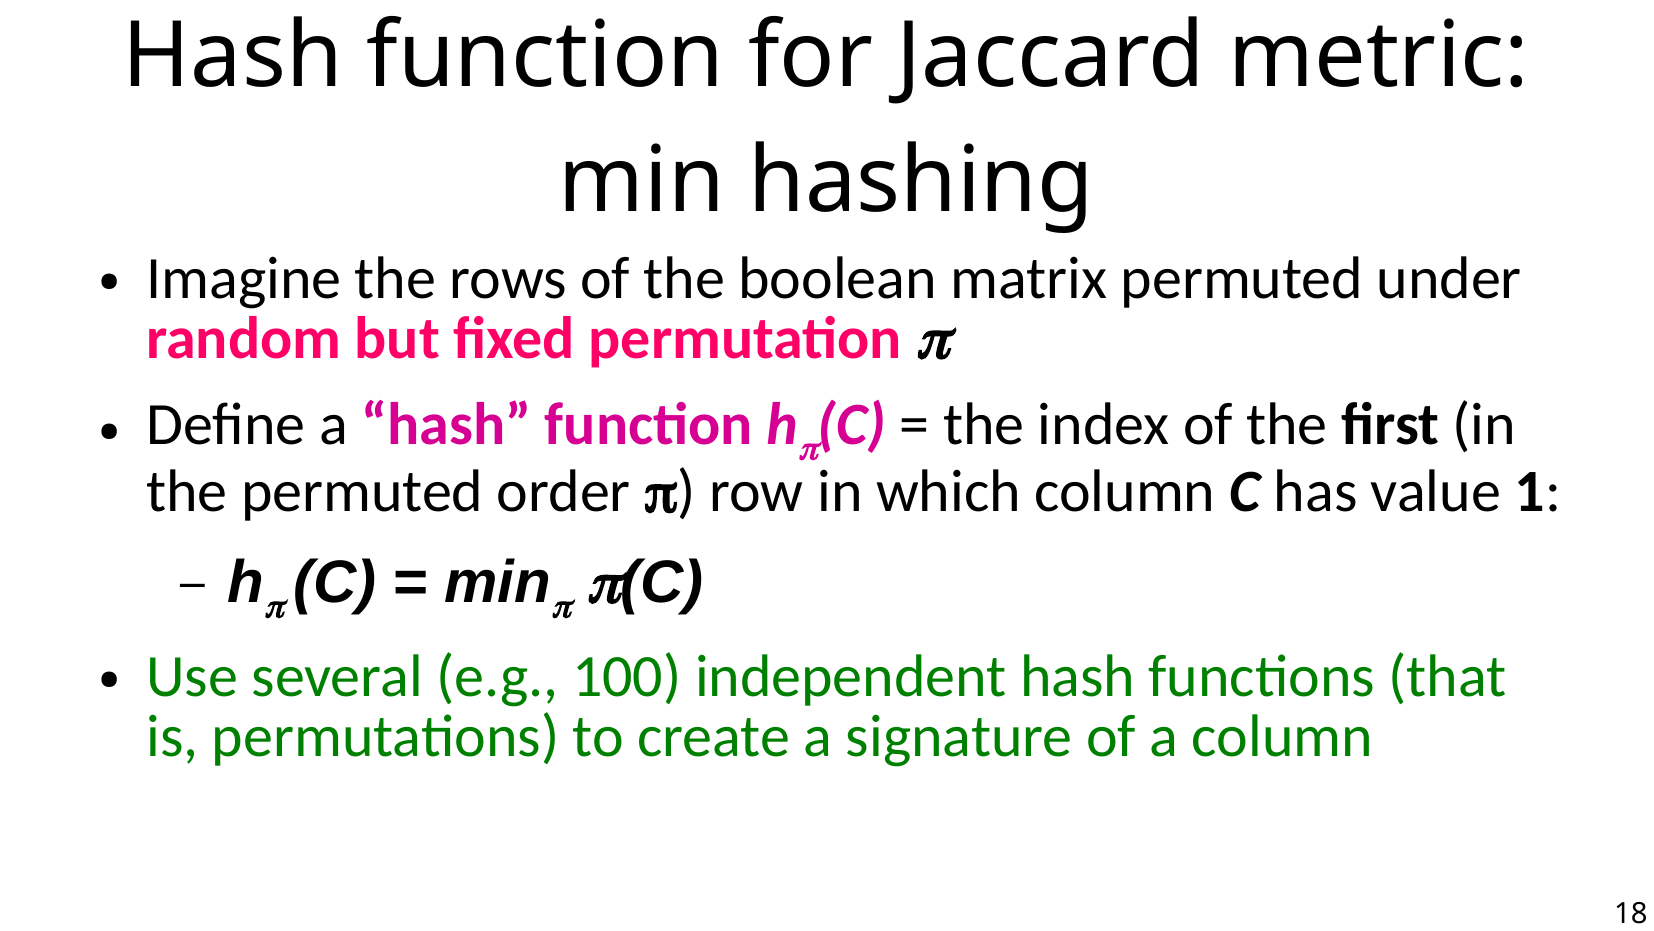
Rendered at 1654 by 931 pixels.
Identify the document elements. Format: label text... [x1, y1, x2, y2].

list Imagine the rows of the boolean matrix permuted under random but fixed permutation  Define a “hash” function h(C) = the index of the first (in the permuted order ) row in which column C has value 1: h (C) = min (C) Use several (e.g., 100) independent hash functions (that is, permutations) to create a signature of a column [82, 253, 1571, 793]
title Hash function for Jaccard metric: min hashing [82, 1, 1571, 226]
